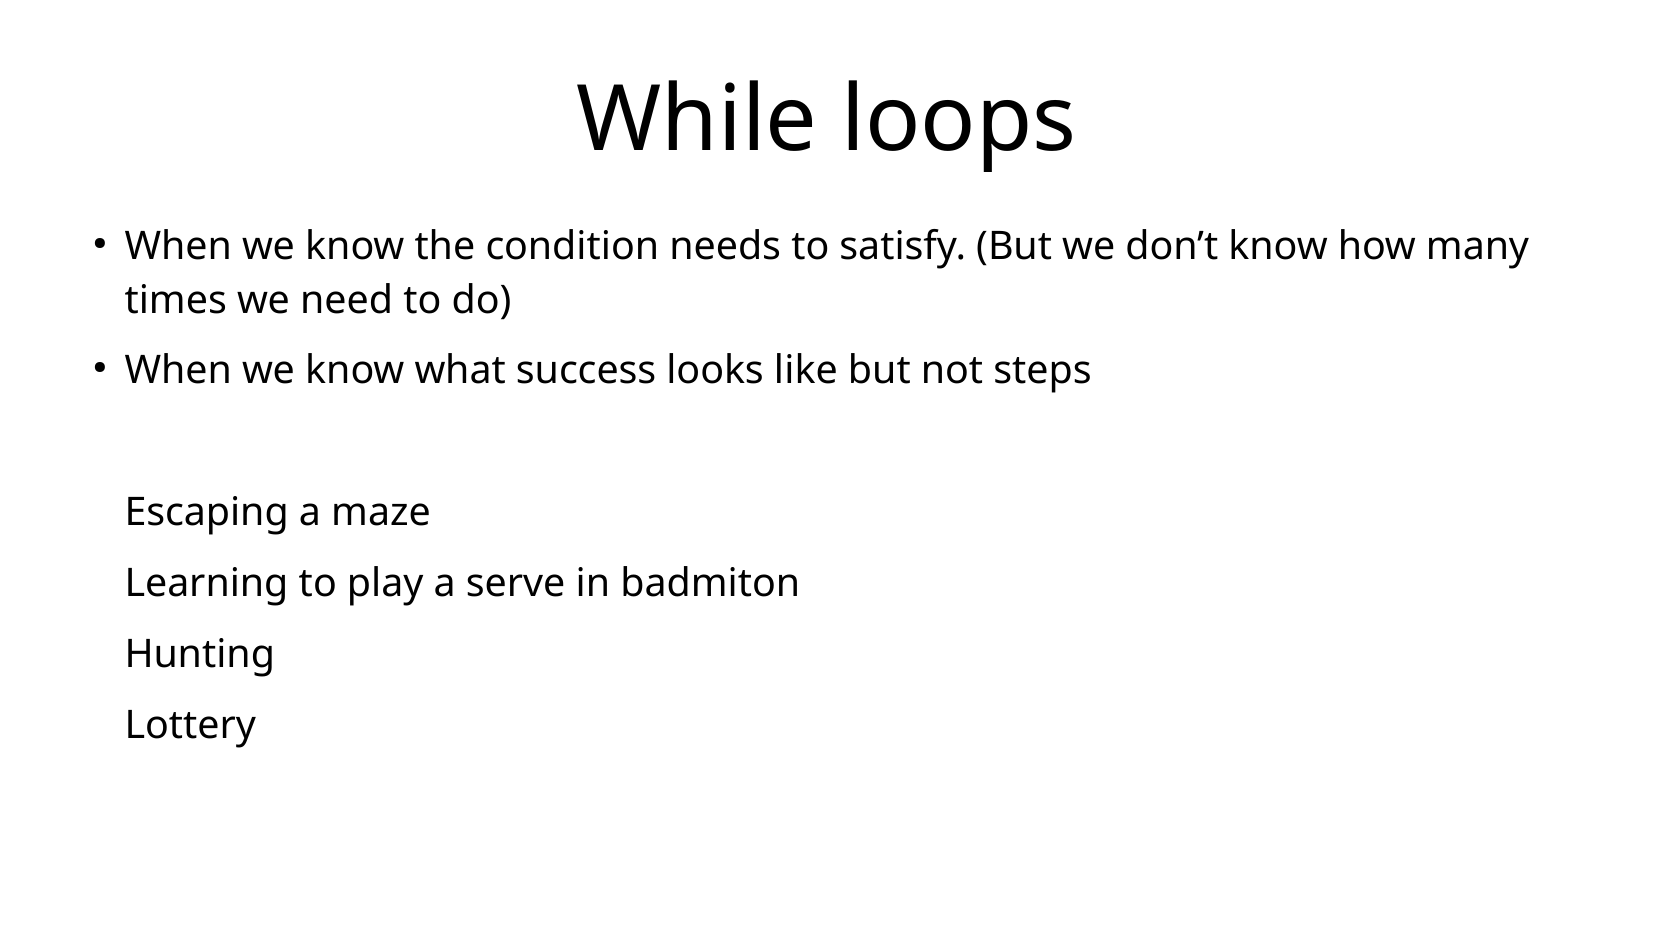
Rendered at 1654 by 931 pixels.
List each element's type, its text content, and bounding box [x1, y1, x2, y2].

list When we know the condition needs to satisfy. (But we don’t know how many times we need to do) When we know what success looks like but not steps Escaping a maze Learning to play a serve in badmiton Hunting Lottery [82, 217, 1571, 758]
title While loops [82, 37, 1571, 193]
